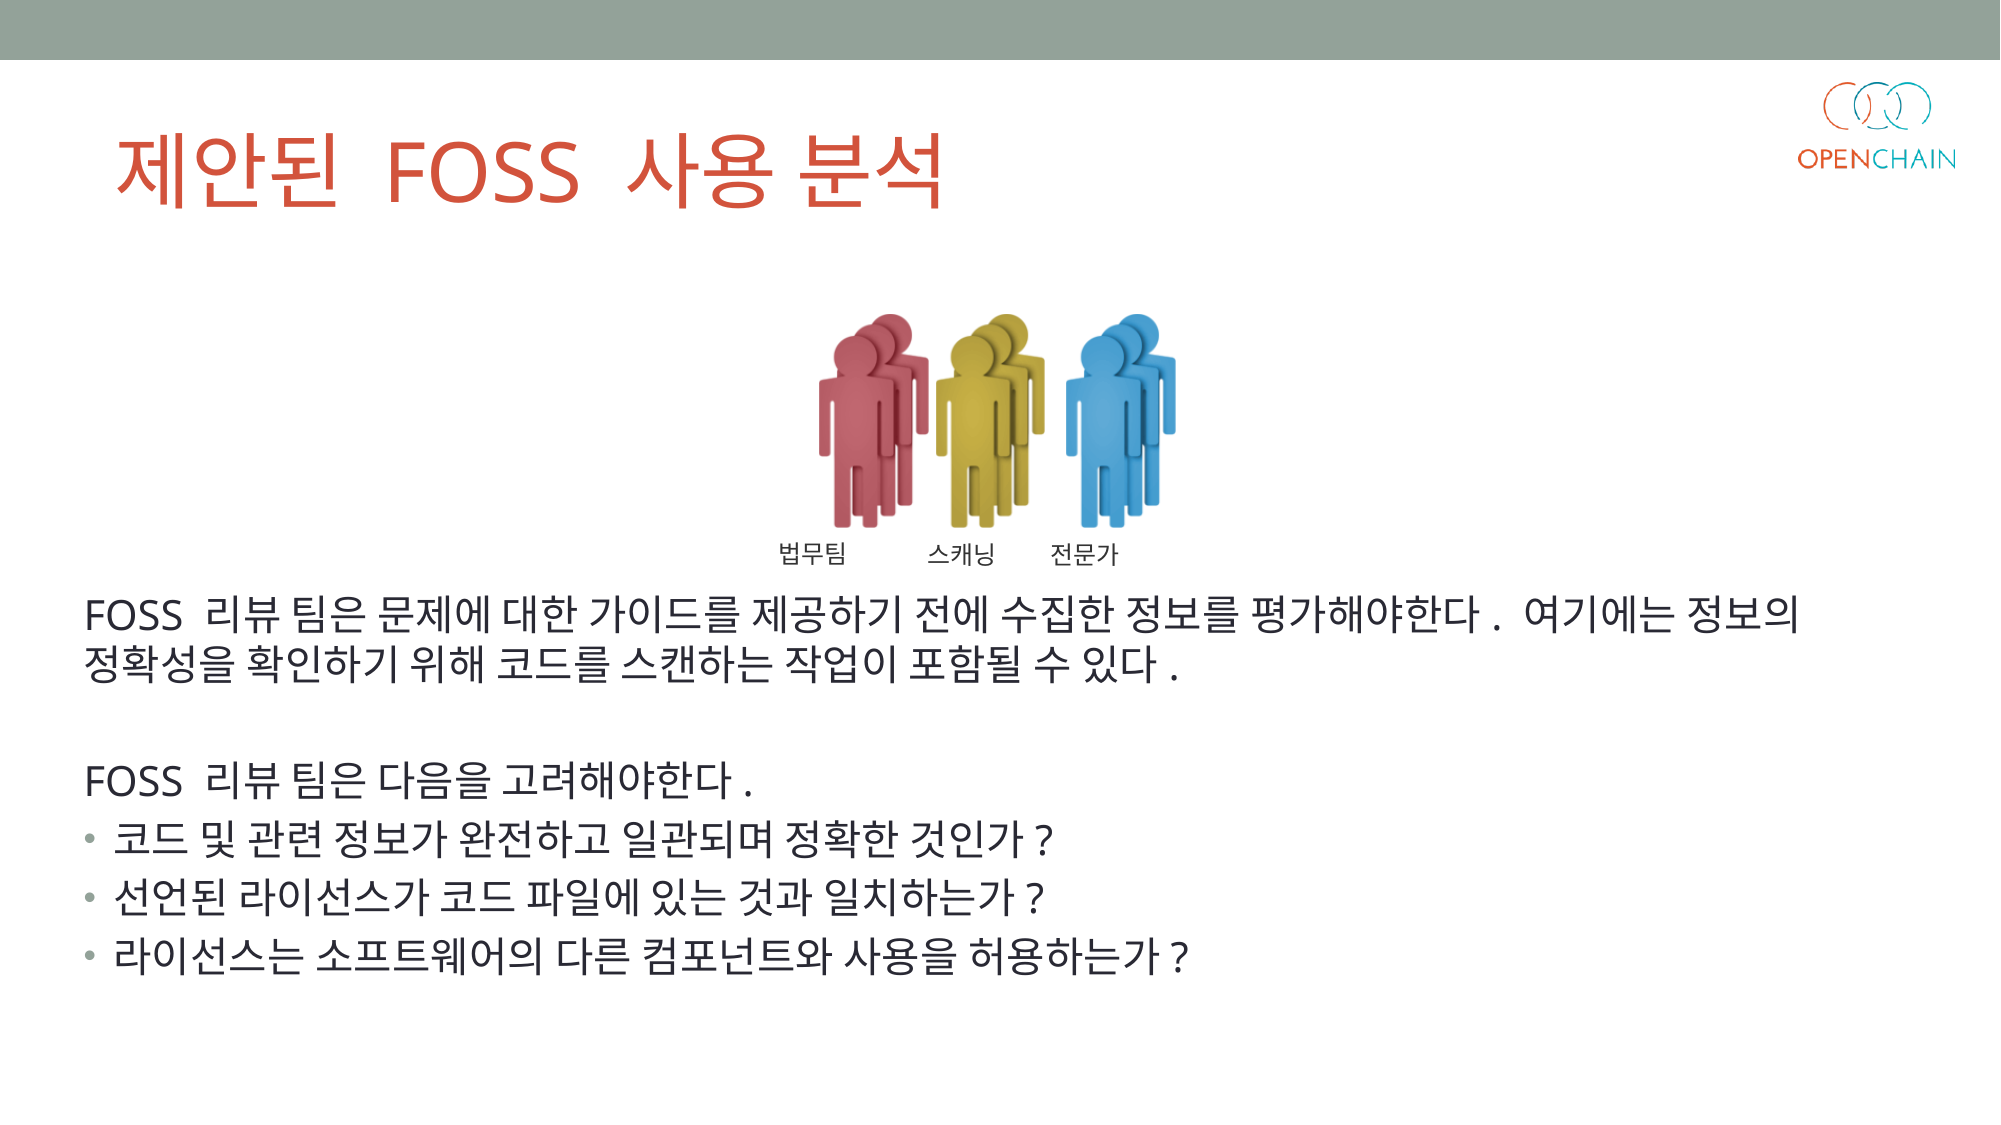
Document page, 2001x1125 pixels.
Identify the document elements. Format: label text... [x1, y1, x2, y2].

picture [819, 314, 929, 528]
picture [1066, 314, 1176, 528]
title 제안된 FOSS 사용 분석 [99, 87, 1900, 251]
text_box 전문가 [1035, 531, 1188, 578]
list FOSS 리뷰 팀은 문제에 대한 가이드를 제공하기 전에 수집한 정보를 평가해야한다. 여기에는 정보의 정확성을 확인하기 위해 코드를 스캔하는 작업이 포함될 수 있다. FOSS 리뷰 팀은 다음을 고려해야한다. 코드 및 관련 정보가 완전하고 일관되며 정확한 것인가? 선언된 라이선스가 코드 파일에 있는 것과 일치하는가? 라이선스는 소프트웨어의 다른 컴포넌트와 사용을 허용하는가? [68, 580, 1919, 1066]
picture [936, 314, 1045, 528]
text_box 법무팀 [763, 531, 912, 577]
text_box 스캐닝 [912, 531, 1035, 578]
